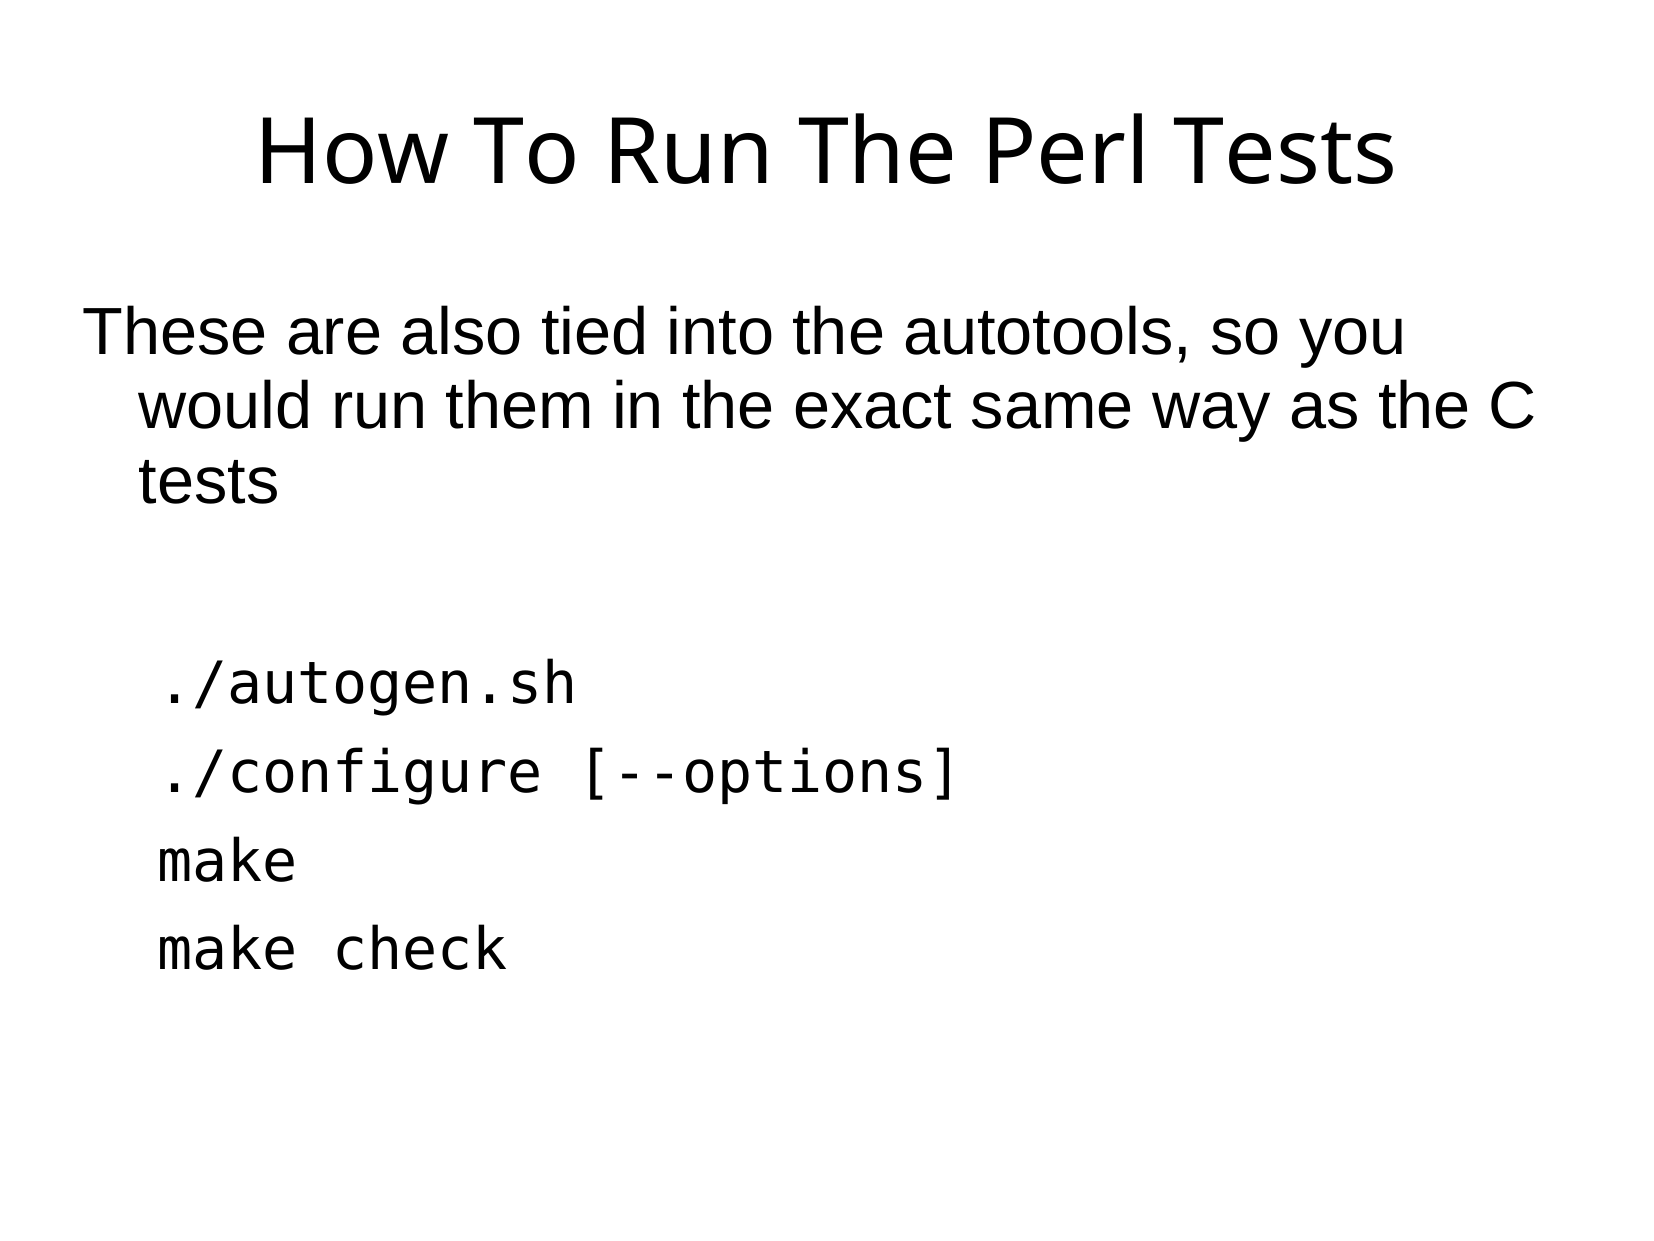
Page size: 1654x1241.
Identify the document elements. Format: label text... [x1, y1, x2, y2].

title How To Run The Perl Tests [82, 49, 1571, 257]
list These are also tied into the autotools, so you would run them in the exact same way as the C tests ./autogen.sh ./configure [--options] make make check [82, 290, 1571, 1109]
